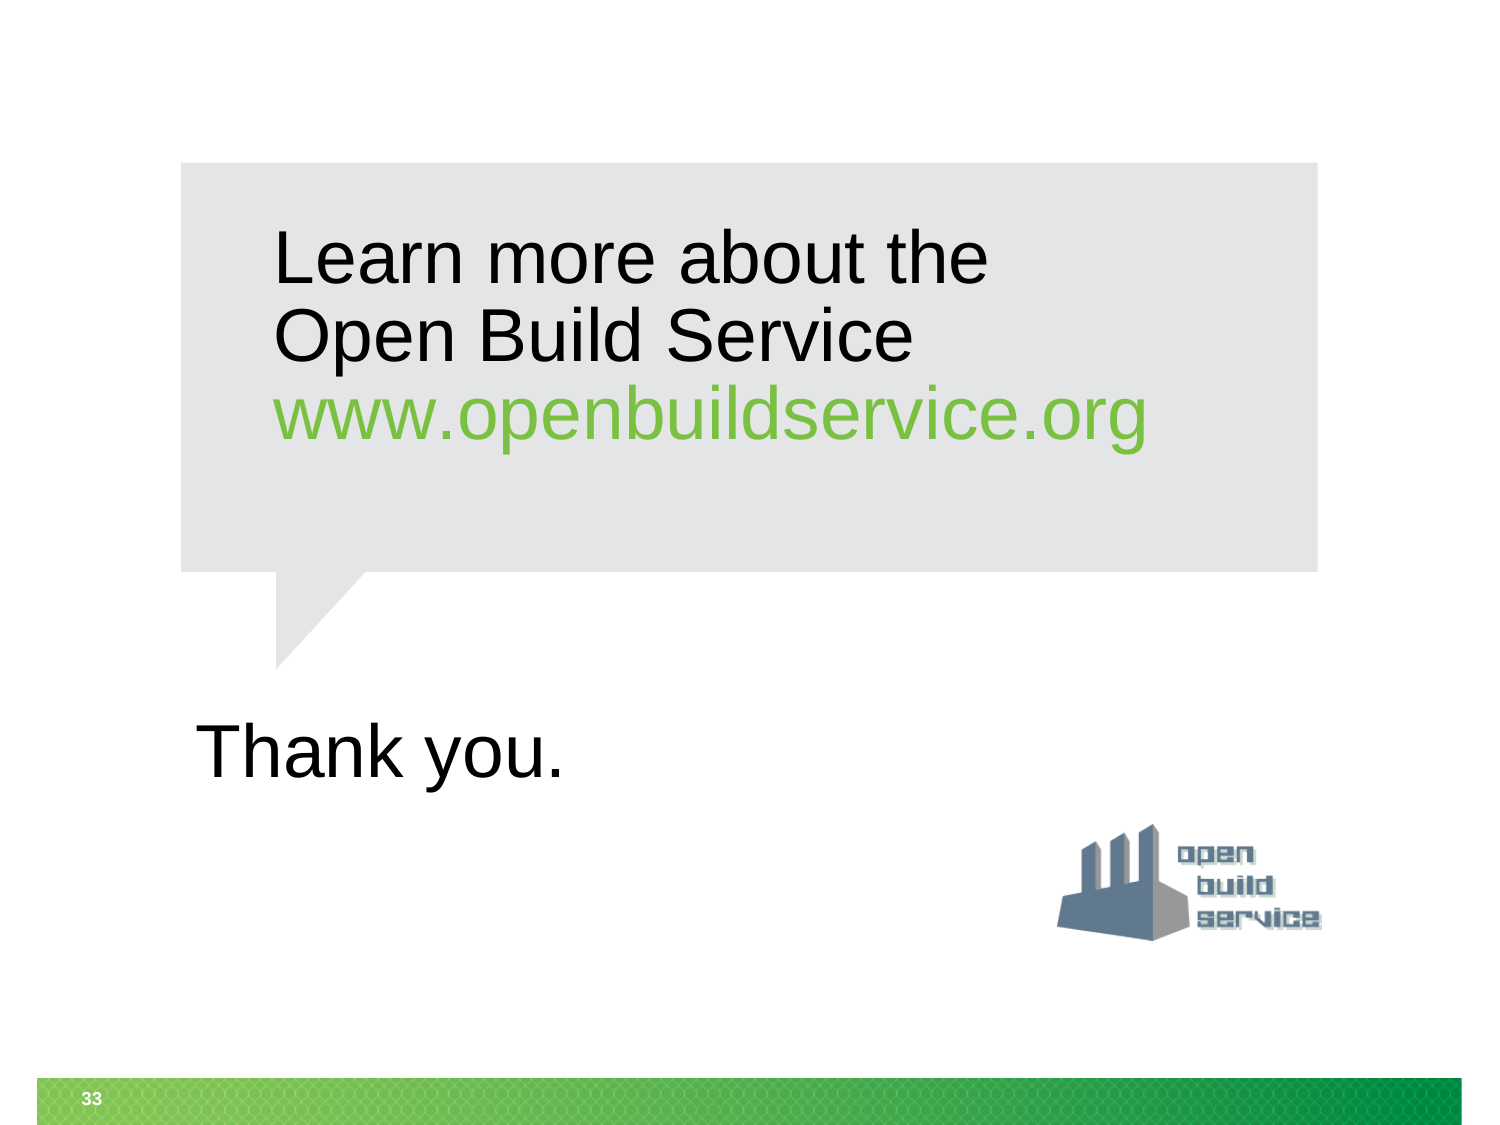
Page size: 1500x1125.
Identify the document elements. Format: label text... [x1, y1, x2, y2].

picture [37, 1078, 1462, 1125]
picture [1057, 824, 1322, 941]
text_box Learn more about the Open Build Service www.openbuildservice.org [259, 213, 1334, 463]
